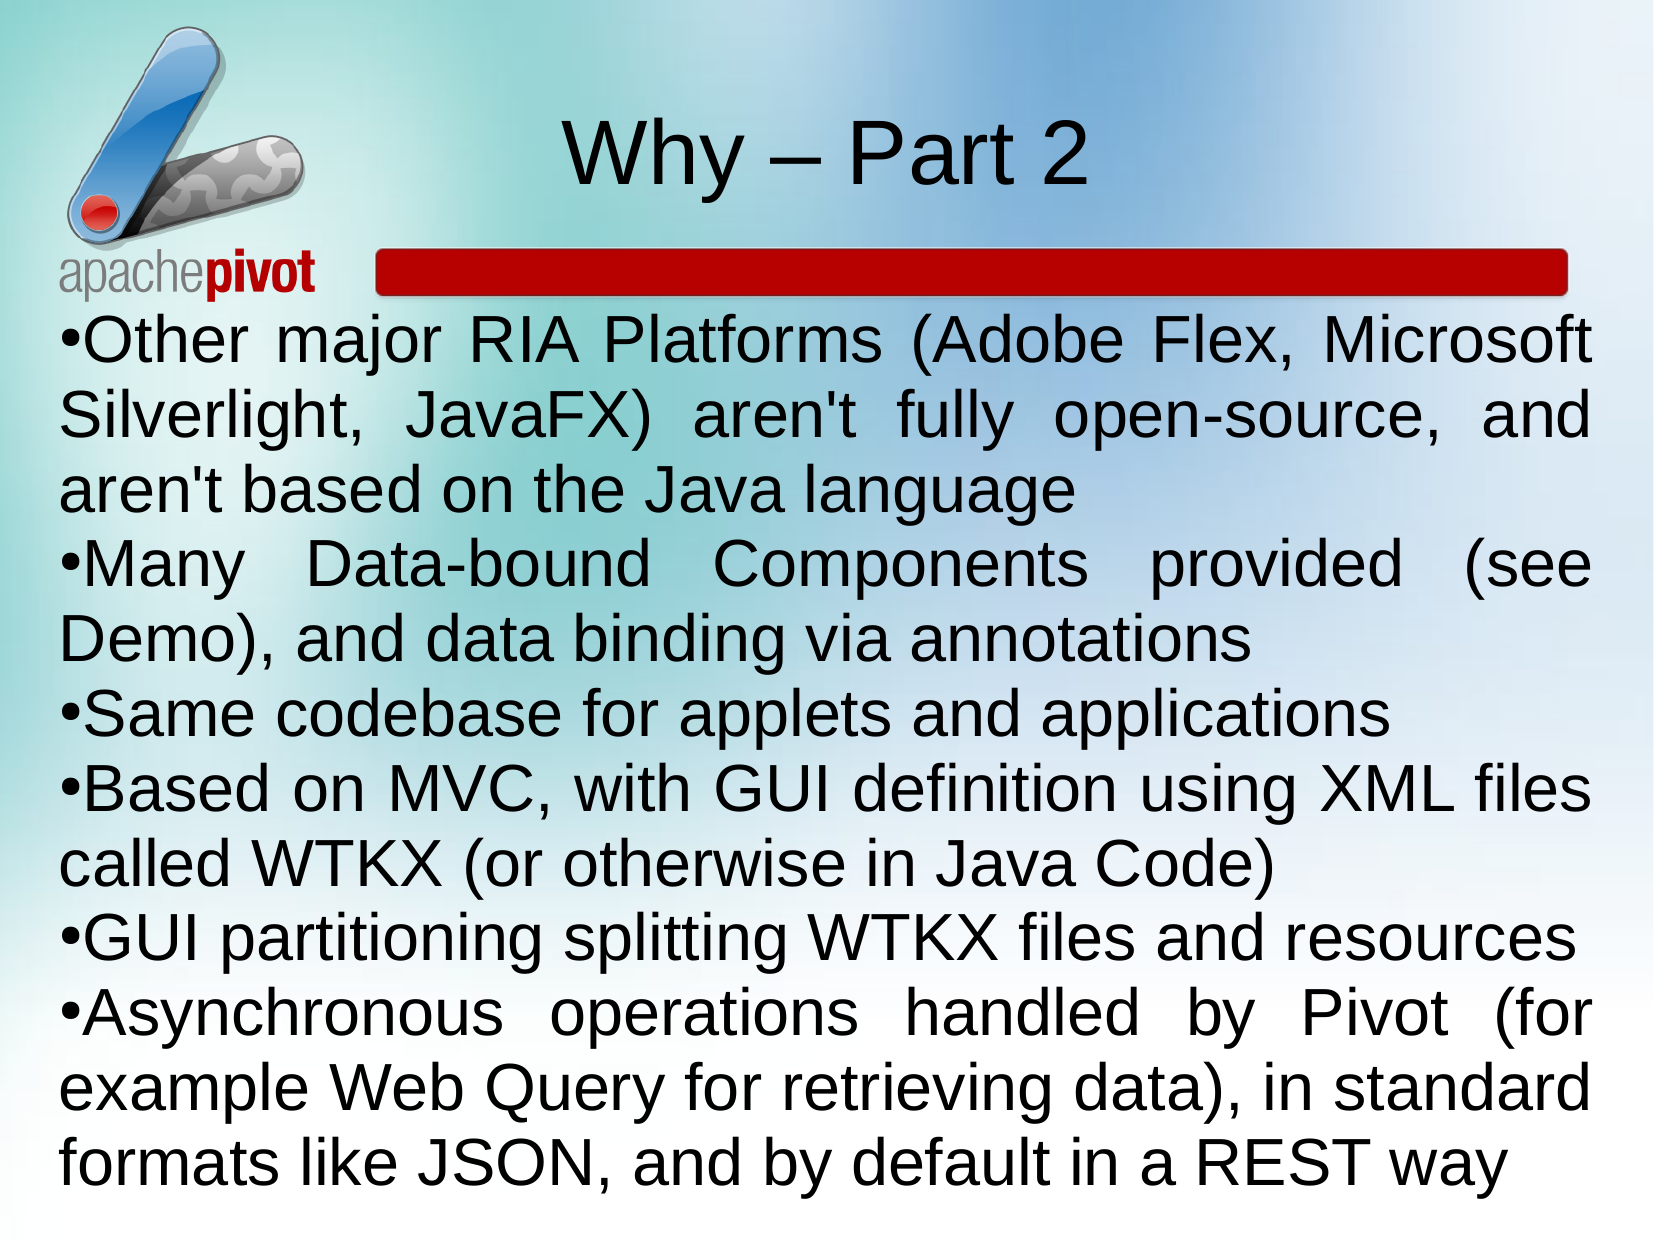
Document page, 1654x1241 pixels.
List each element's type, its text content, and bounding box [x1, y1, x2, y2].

picture [0, 0, 1654, 1241]
title Why – Part 2 [315, 49, 1571, 257]
subtitle Other major RIA Platforms (Adobe Flex, Microsoft Silverlight, JavaFX) aren't fully open-source, and aren't based on the Java language Many Data-bound Components provided (see Demo), and data binding via annotations Same codebase for applets and applications Based on MVC, with GUI definition using XML files called WTKX (or otherwise in Java Code) GUI partitioning splitting WTKX files and resources Asynchronous operations handled by Pivot (for example Web Query for retrieving data), in standard formats like JSON, and by default in a REST way [59, 290, 1595, 1211]
